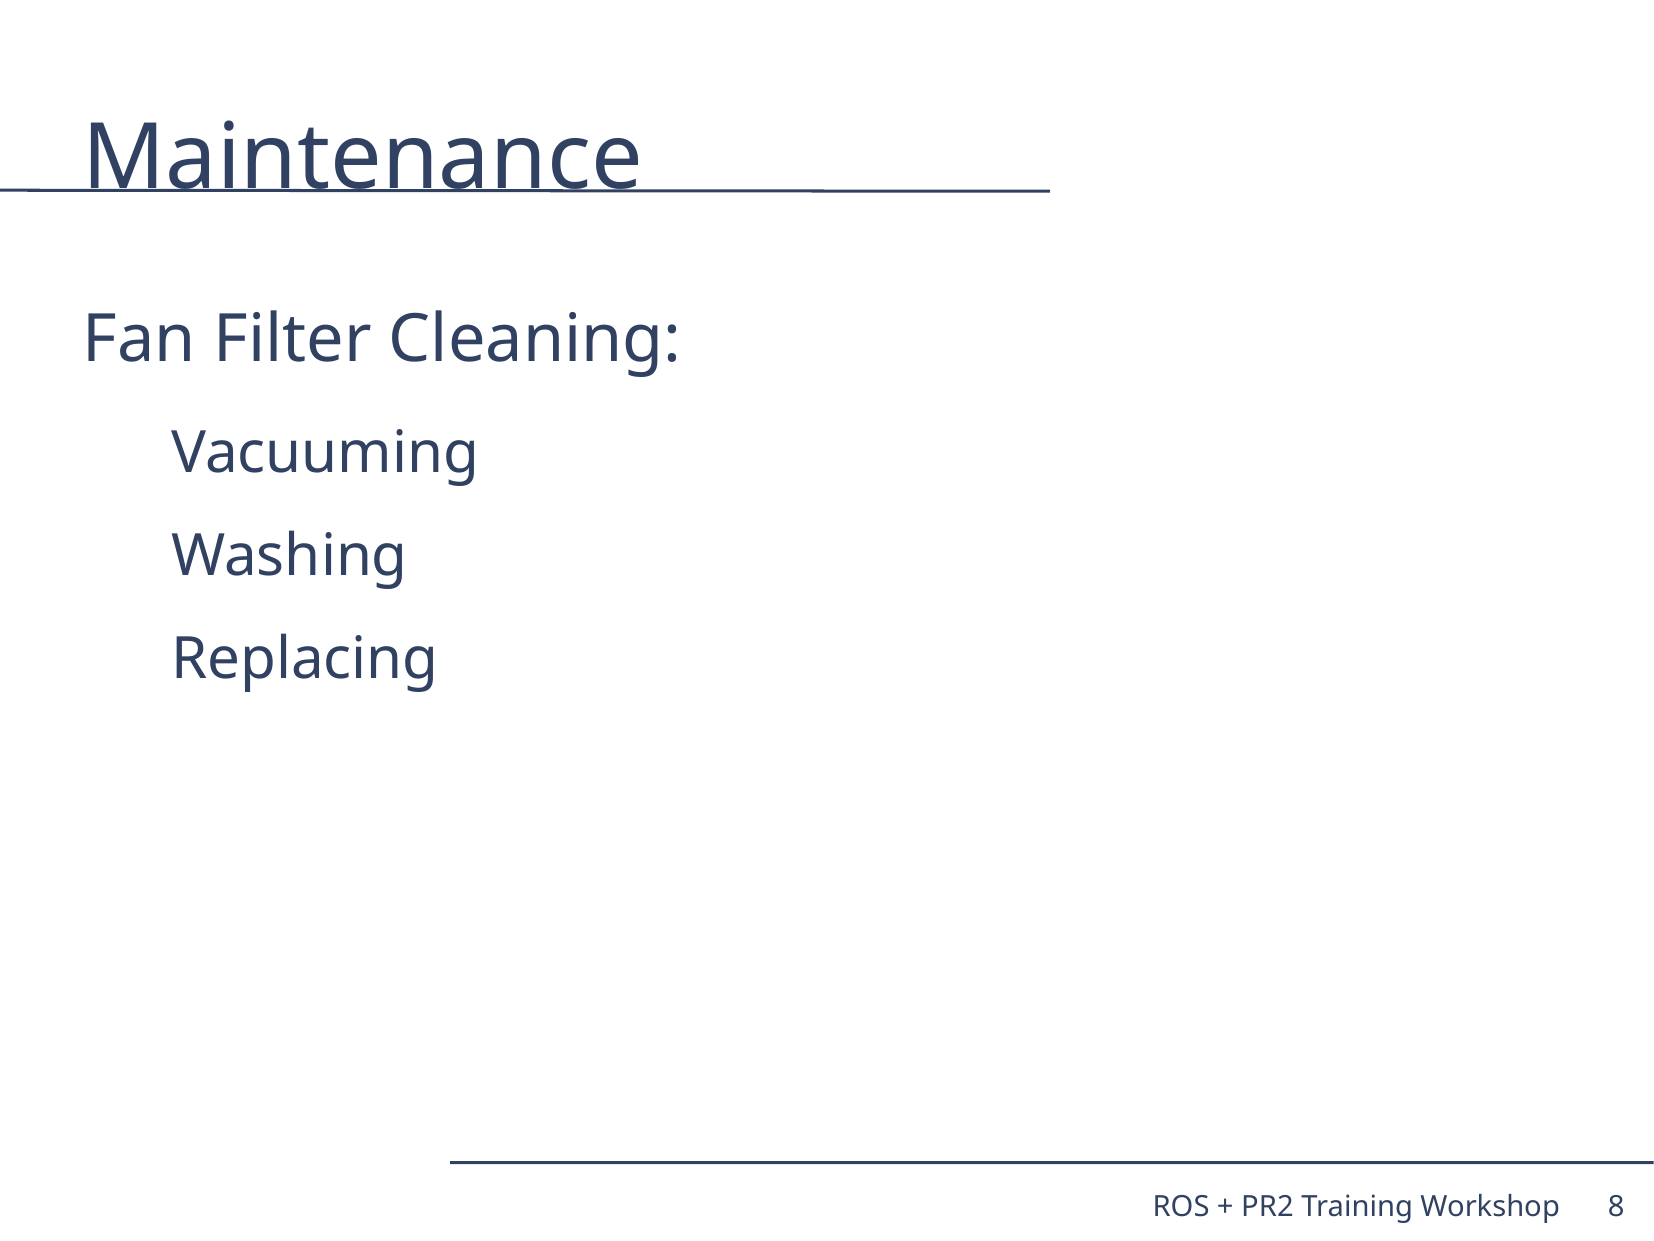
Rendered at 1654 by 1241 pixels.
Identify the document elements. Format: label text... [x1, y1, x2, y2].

title Maintenance [82, 49, 1571, 257]
list Fan Filter Cleaning: Vacuuming Washing Replacing [82, 290, 1571, 1109]
